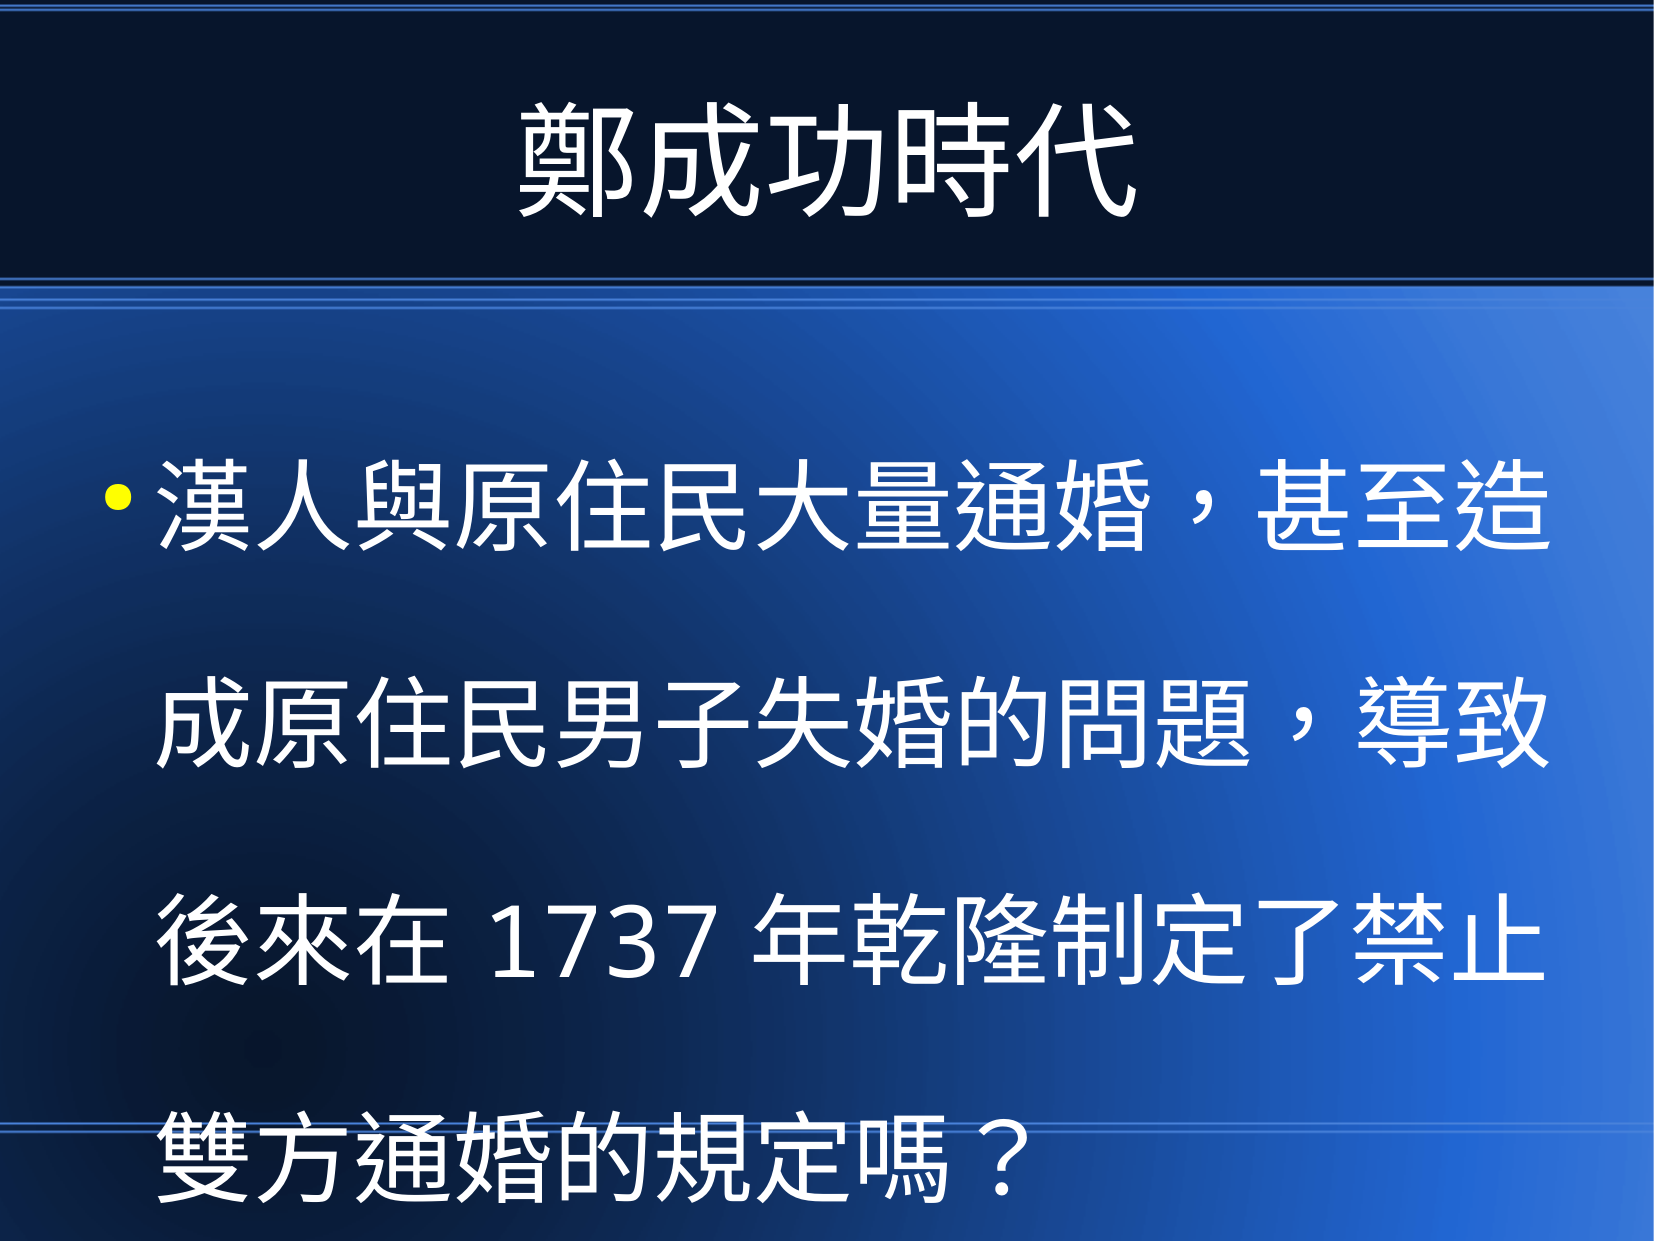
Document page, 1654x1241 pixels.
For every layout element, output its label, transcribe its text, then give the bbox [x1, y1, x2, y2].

list 漢人與原住民大量通婚，甚至造成原住民男子失婚的問題，導致後來在1737年乾隆制定了禁止雙方通婚的規定嗎？ [82, 355, 1571, 1241]
picture [0, 0, 1654, 1241]
title 鄭成功時代 [82, 49, 1571, 257]
